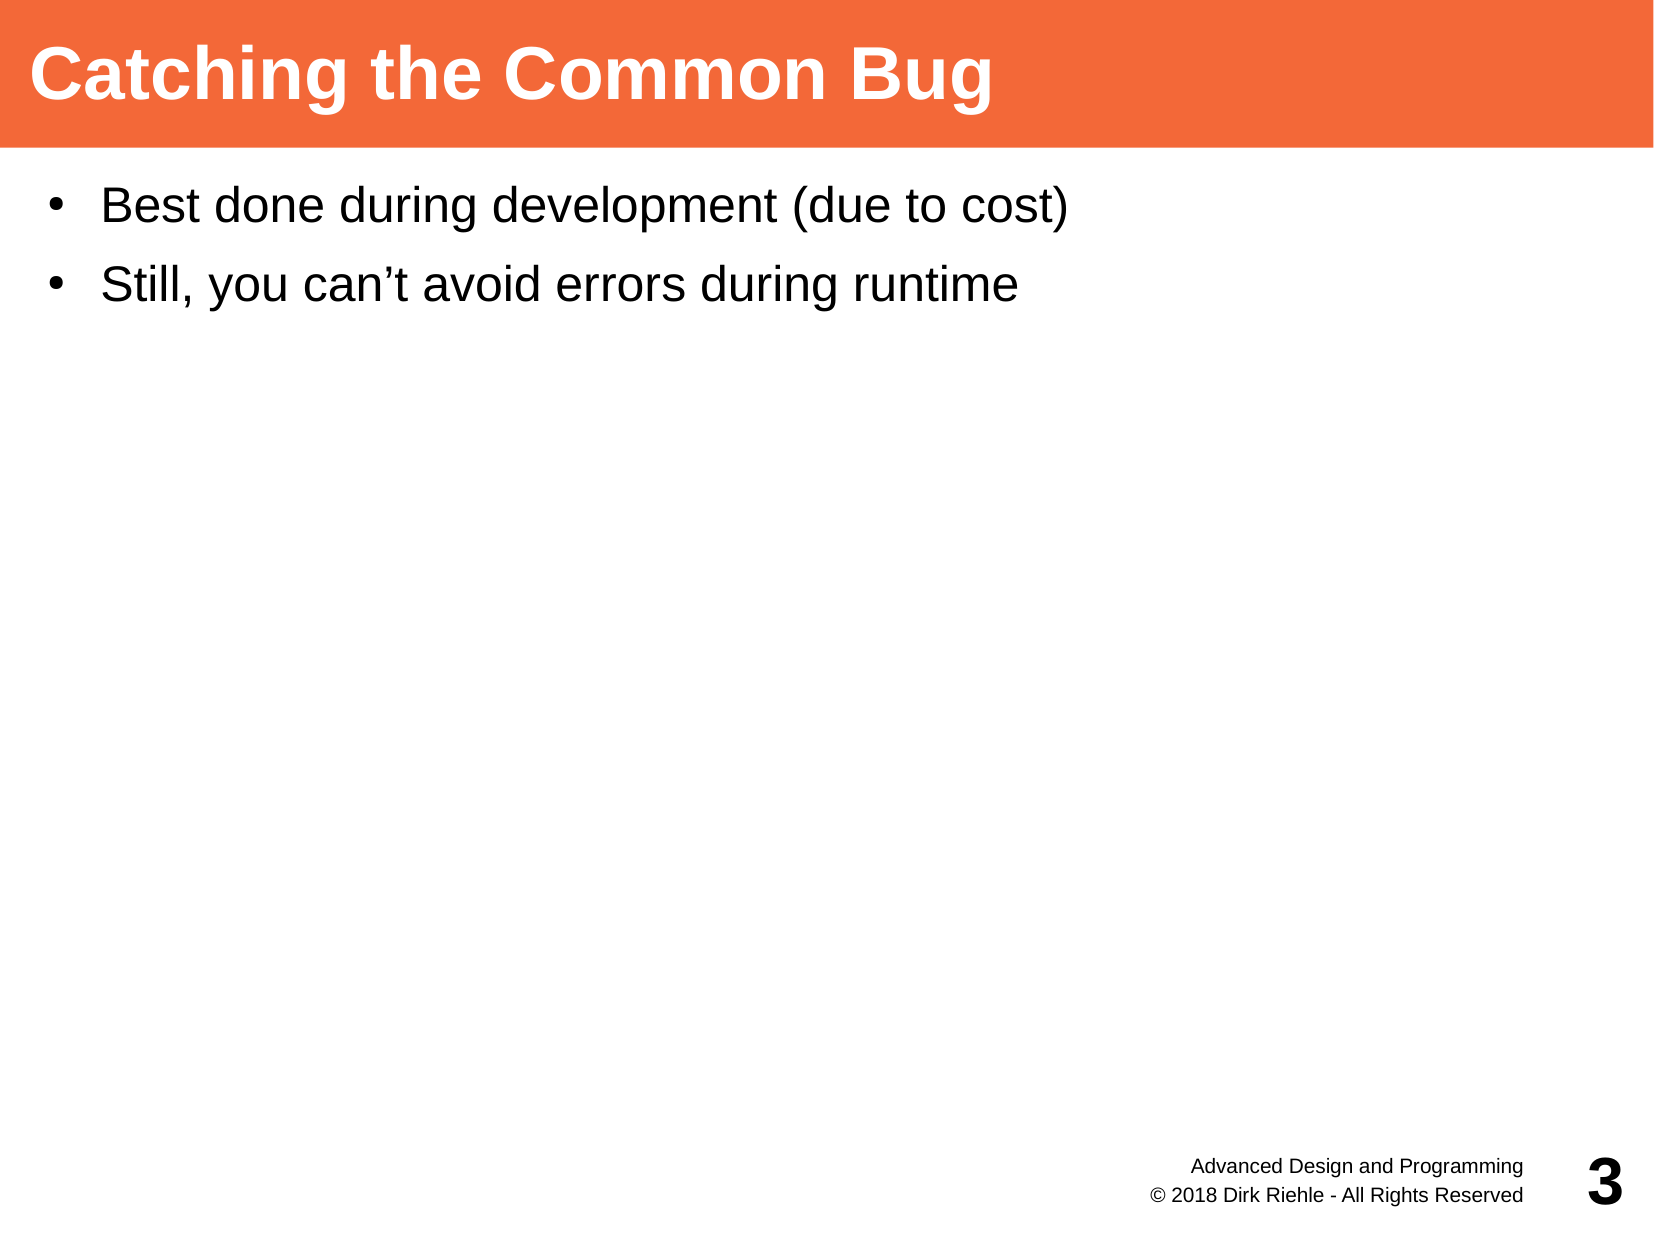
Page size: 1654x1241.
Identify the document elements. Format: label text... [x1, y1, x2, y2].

list Best done during development (due to cost) Still, you can’t avoid errors during runtime [29, 177, 1625, 1063]
title Catching the Common Bug [0, 0, 1654, 148]
